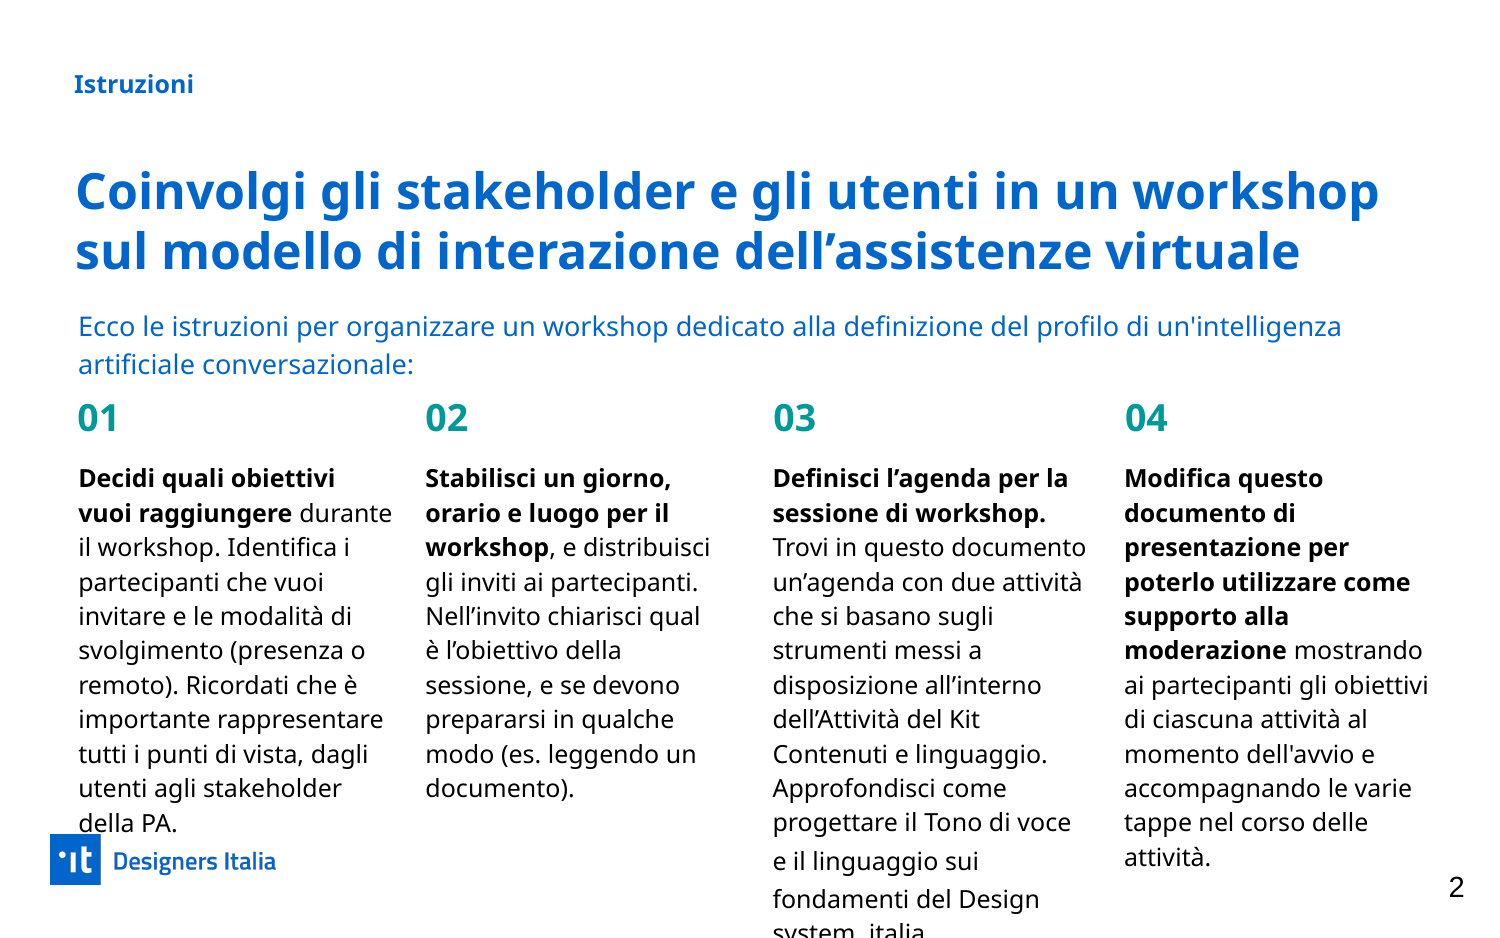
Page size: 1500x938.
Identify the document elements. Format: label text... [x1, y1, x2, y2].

text_box Decidi quali obiettivi vuoi raggiungere durante il workshop. Identifica i partecipanti che vuoi invitare e le modalità di svolgimento (presenza o remoto). Ricordati che è importante rappresentare tutti i punti di vista, dagli utenti agli stakeholder della PA. [63, 443, 409, 793]
text_box 01 [62, 390, 146, 442]
slide_number <numero> [1389, 850, 1480, 922]
text_box 03 [758, 401, 842, 442]
text_box Definisci l’agenda per la sessione di workshop. Trovi in questo documento un’agenda con due attività che si basano sugli strumenti messi a disposizione all’interno dell’Attività del Kit Contenuti e linguaggio. Approfondisci come progettare il Tono di voce e il linguaggio sui fondamenti del Design system .italia. [757, 443, 1103, 839]
text_box 02 [410, 401, 494, 442]
text_box Modifica questo documento di presentazione per poterlo utilizzare come supporto alla moderazione mostrando ai partecipanti gli obiettivi di ciascuna attività al momento dell'avvio e accompagnando le varie tappe nel corso delle attività. [1109, 443, 1455, 650]
picture [50, 834, 289, 885]
text_box Stabilisci un giorno, orario e luogo per il workshop, e distribuisci gli inviti ai partecipanti. Nell’invito chiarisci qual è l’obiettivo della sessione, e se devono prepararsi in qualche modo (es. leggendo un documento). [410, 443, 733, 815]
text_box Istruzioni [59, 58, 696, 110]
text_box Ecco le istruzioni per organizzare un workshop dedicato alla definizione del profilo di un'intelligenza artificiale conversazionale: [63, 289, 1438, 401]
text_box Coinvolgi gli stakeholder e gli utenti in un workshop sul modello di interazione dell’assistenze virtuale [60, 144, 1464, 290]
text_box 04 [1110, 401, 1194, 442]
